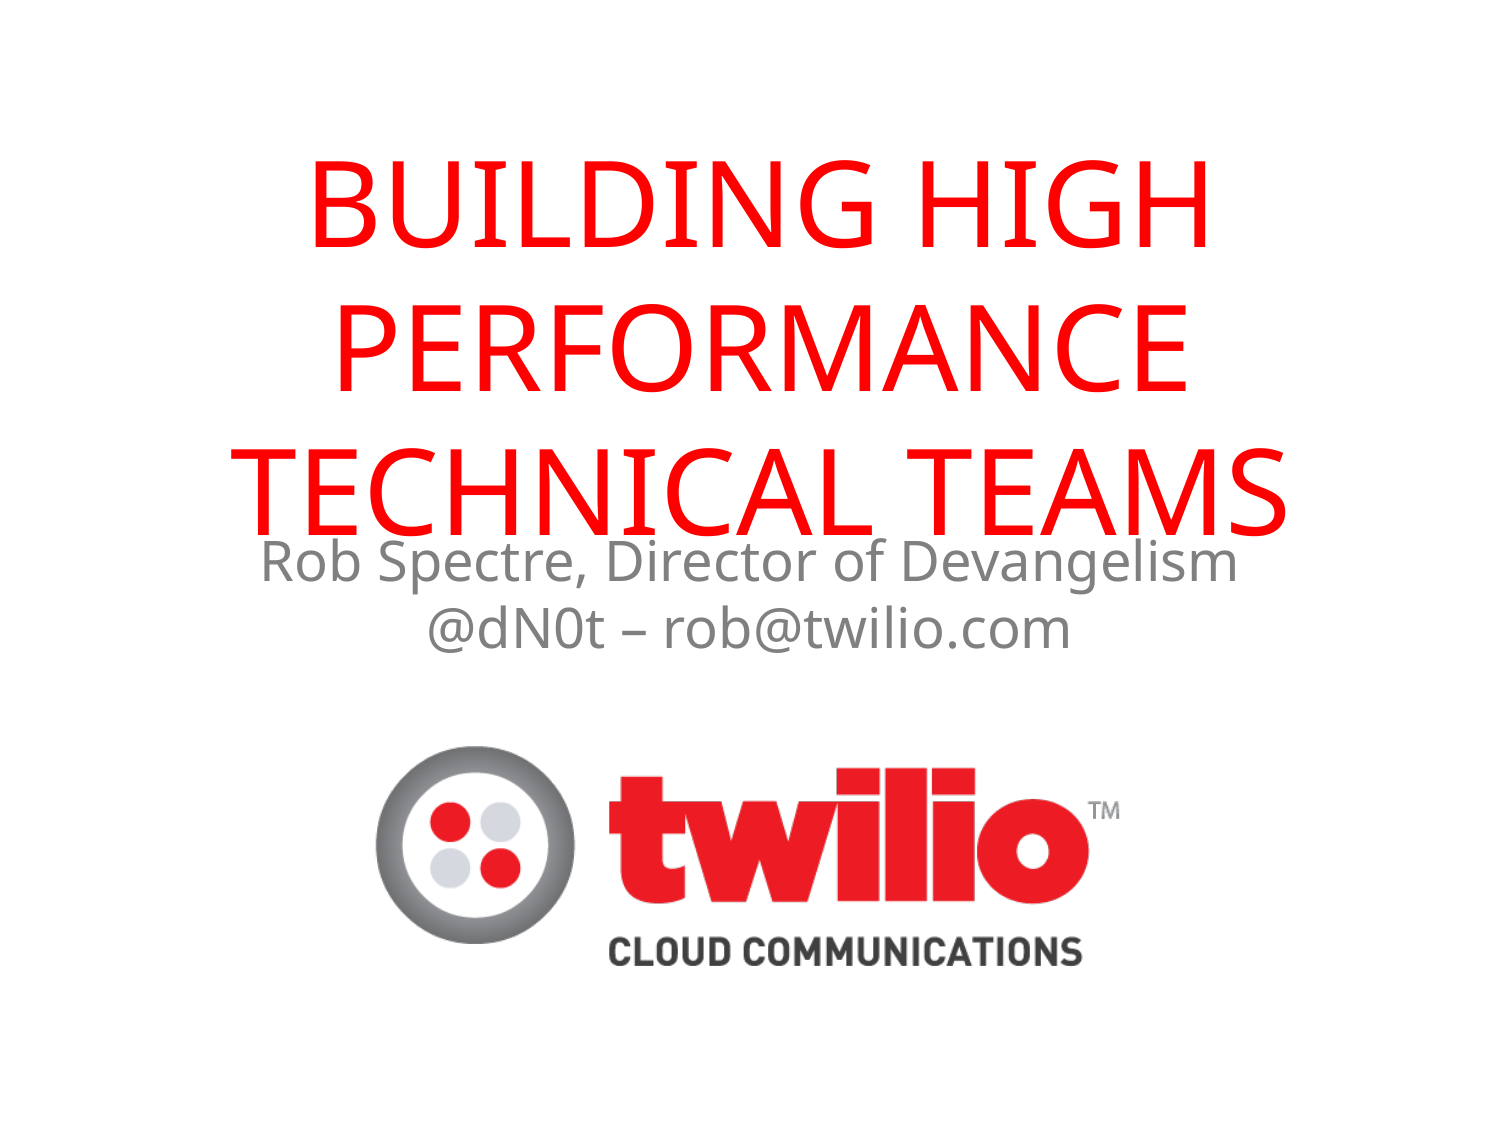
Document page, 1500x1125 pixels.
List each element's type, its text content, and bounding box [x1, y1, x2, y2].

title BUILDING HIGH PERFORMANCE TECHNICAL TEAMS [22, 118, 1500, 569]
picture [354, 736, 1146, 993]
list Rob Spectre, Director of Devangelism @dN0t – rob@twilio.com [112, 424, 1388, 736]
